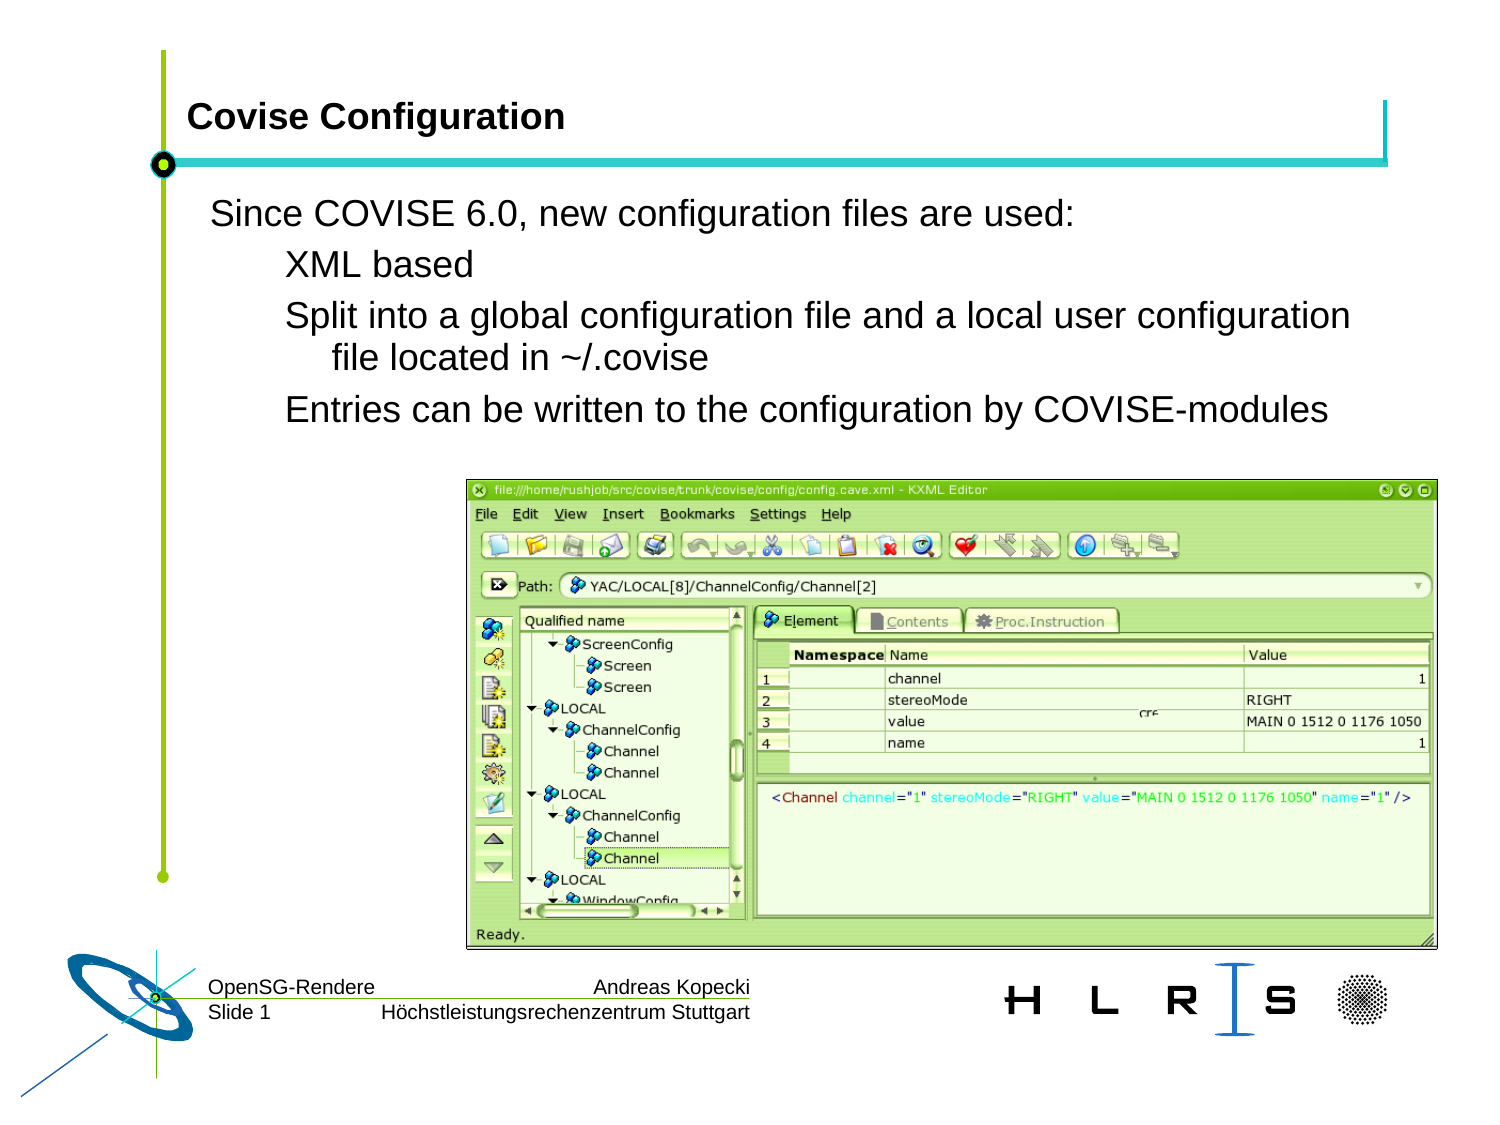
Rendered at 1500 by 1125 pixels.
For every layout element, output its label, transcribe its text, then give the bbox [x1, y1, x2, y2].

picture [466, 479, 1438, 950]
title Covise Configuration [171, 86, 1386, 146]
list Since COVISE 6.0, new configuration files are used: XML based Split into a global configuration file and a local user configuration file located in ~/.covise Entries can be written to the configuration by COVISE-modules [194, 184, 1410, 480]
